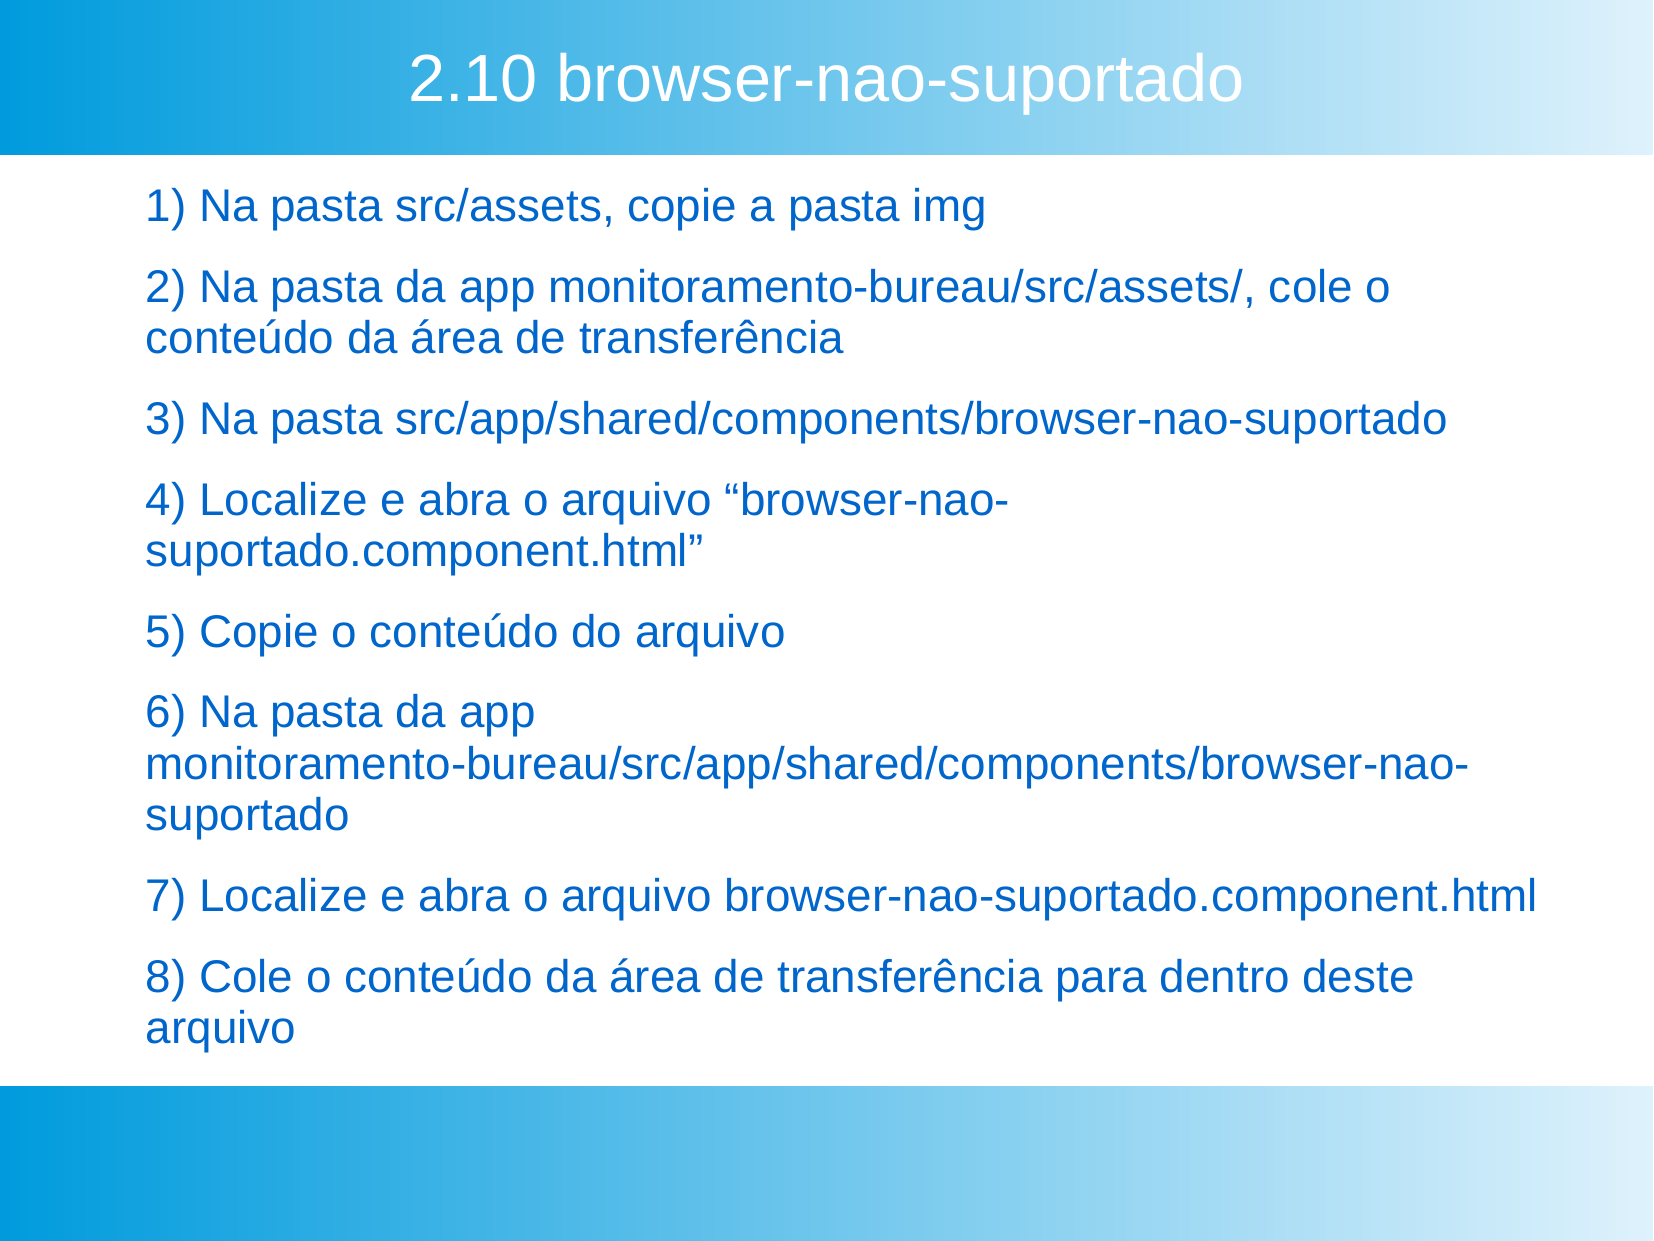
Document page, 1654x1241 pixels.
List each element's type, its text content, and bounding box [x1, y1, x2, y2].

list 1) Na pasta src/assets, copie a pasta img 2) Na pasta da app monitoramento-bureau/src/assets/, cole o conteúdo da área de transferência 3) Na pasta src/app/shared/components/browser-nao-suportado 4) Localize e abra o arquivo “browser-nao-suportado.component.html” 5) Copie o conteúdo do arquivo 6) Na pasta da app monitoramento-bureau/src/app/shared/components/browser-nao-suportado 7) Localize e abra o arquivo browser-nao-suportado.component.html 8) Cole o conteúdo da área de transferência para dentro deste arquivo [75, 180, 1564, 1096]
title 2.10 browser-nao-suportado [82, 25, 1571, 131]
